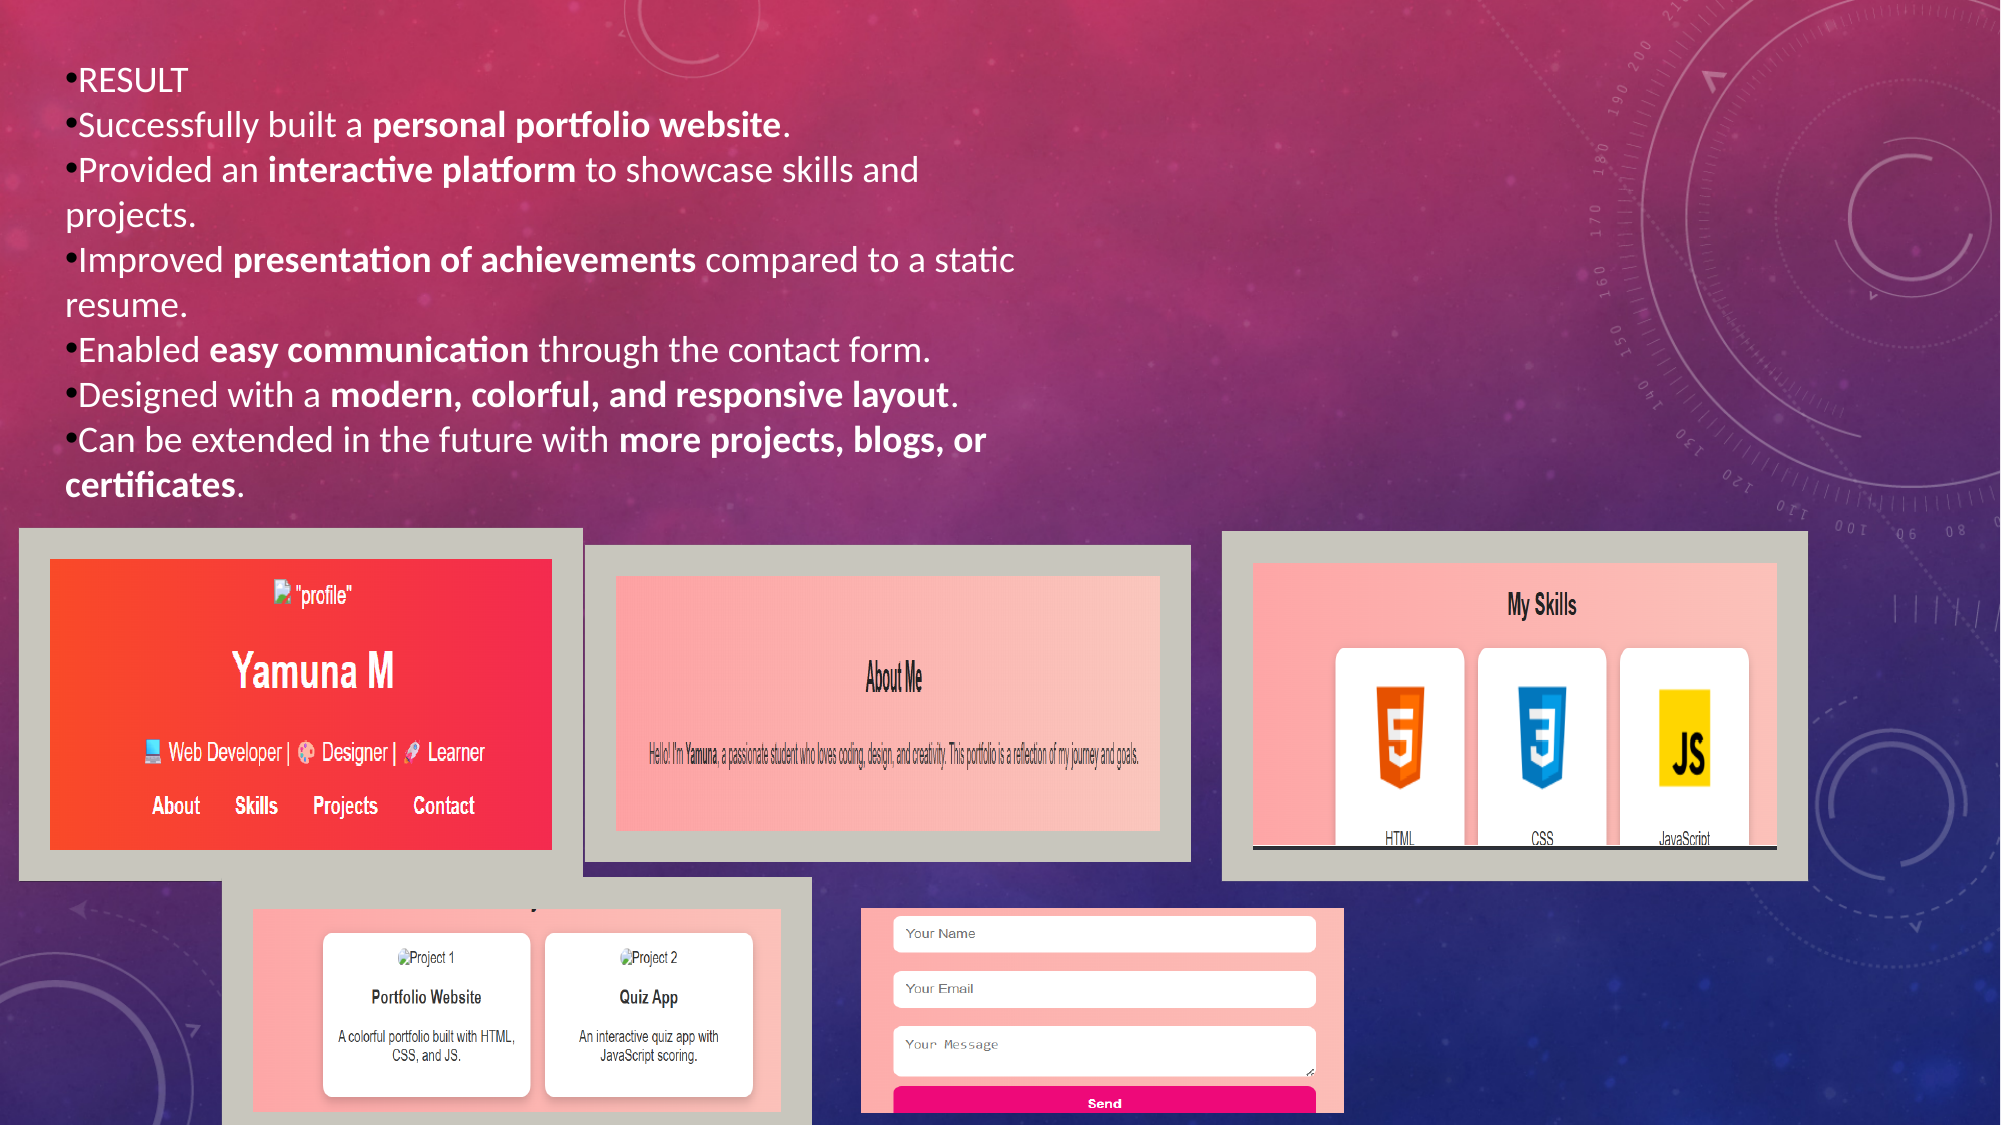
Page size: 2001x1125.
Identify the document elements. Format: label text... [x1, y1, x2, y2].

picture [252, 908, 781, 1113]
picture [50, 558, 552, 850]
picture [861, 908, 1344, 1113]
text_box RESULT Successfully built a personal portfolio website. Provided an interactive platform to showcase skills and projects. Improved presentation of achievements compared to a static resume. Enabled easy communication through the contact form. Designed with a modern, colorful, and responsive layout. Can be extended in the future with more projects, blogs, or certificates. [50, 47, 1051, 518]
picture [616, 575, 1160, 831]
picture [1253, 562, 1777, 850]
